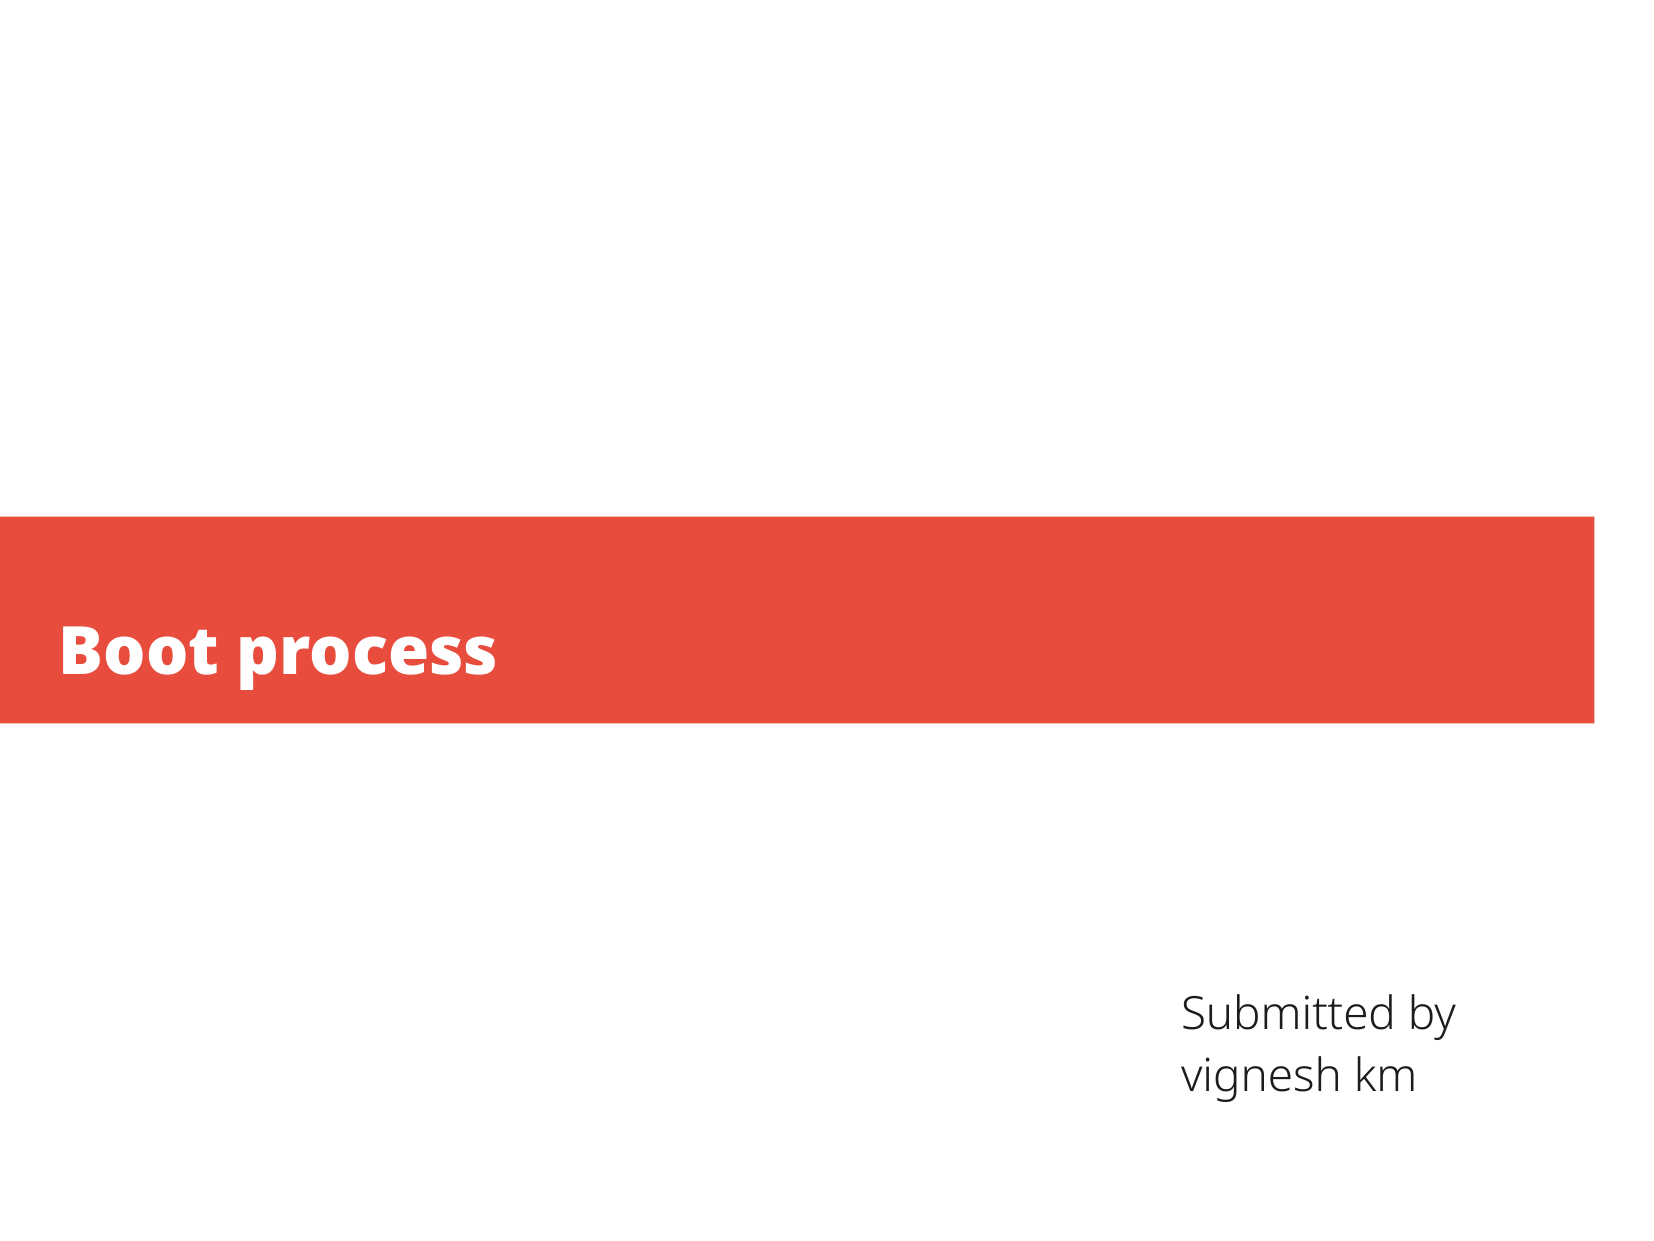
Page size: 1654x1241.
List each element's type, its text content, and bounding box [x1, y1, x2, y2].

title Boot process [59, 546, 1595, 694]
subtitle Submitted by vignesh km [1181, 980, 1595, 1182]
